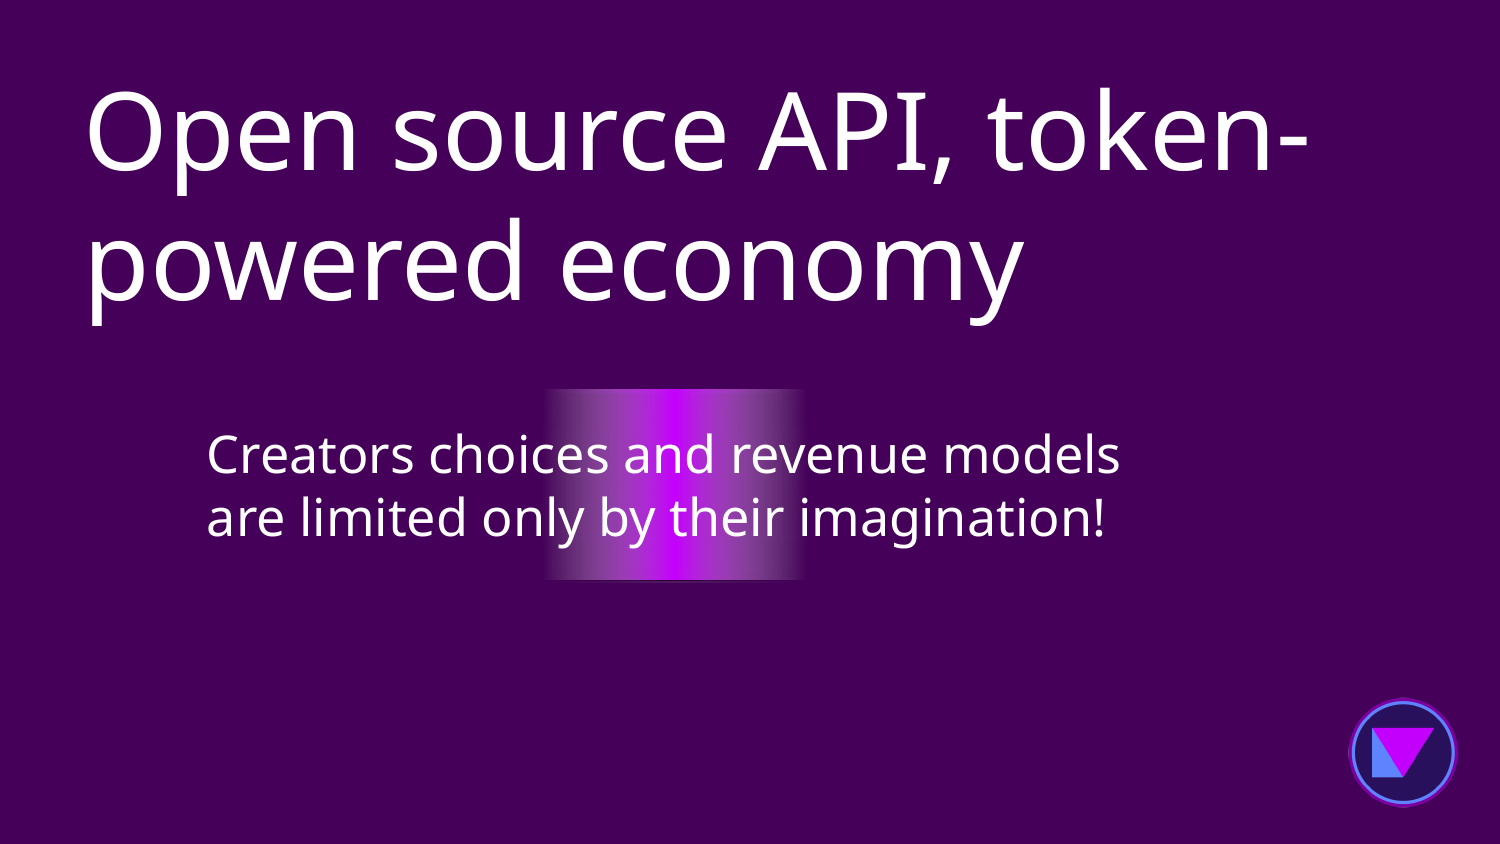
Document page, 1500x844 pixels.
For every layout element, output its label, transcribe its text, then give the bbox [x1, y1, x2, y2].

text_box [152, 390, 1196, 580]
text_box Creators choices and revenue models are limited only by their imagination! [191, 406, 1176, 562]
title Open source API, token-powered economy [68, 51, 1432, 333]
picture [1348, 697, 1459, 808]
